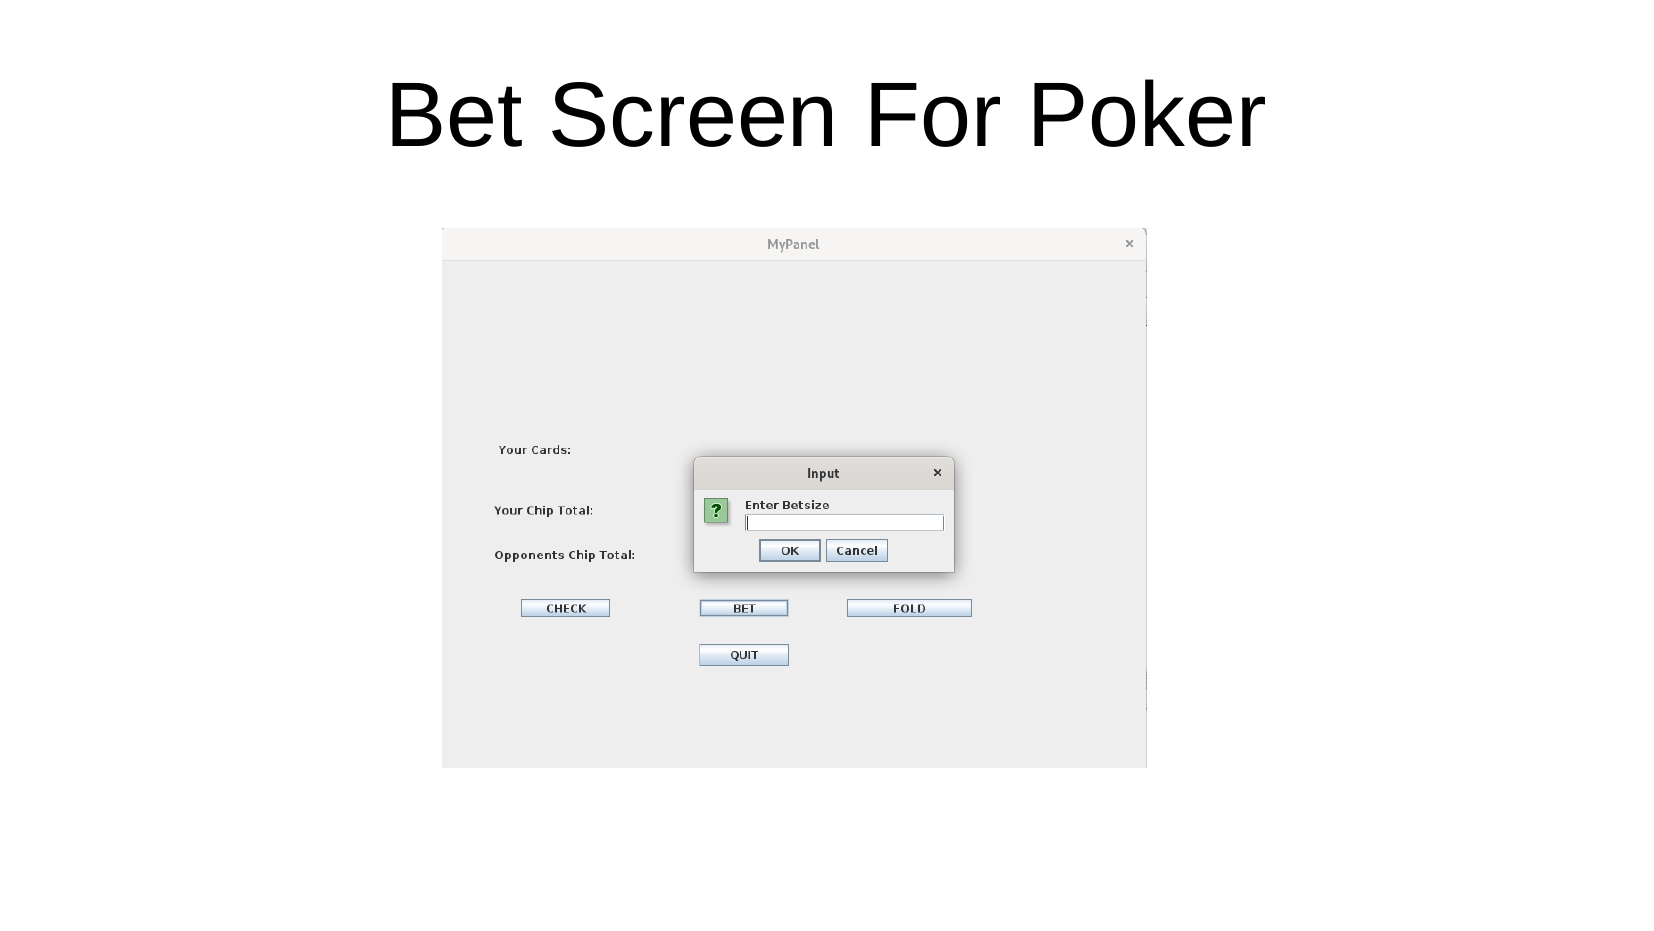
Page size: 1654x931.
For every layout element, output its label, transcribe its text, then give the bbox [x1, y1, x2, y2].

picture [442, 228, 1147, 768]
title Bet Screen For Poker [82, 37, 1571, 193]
